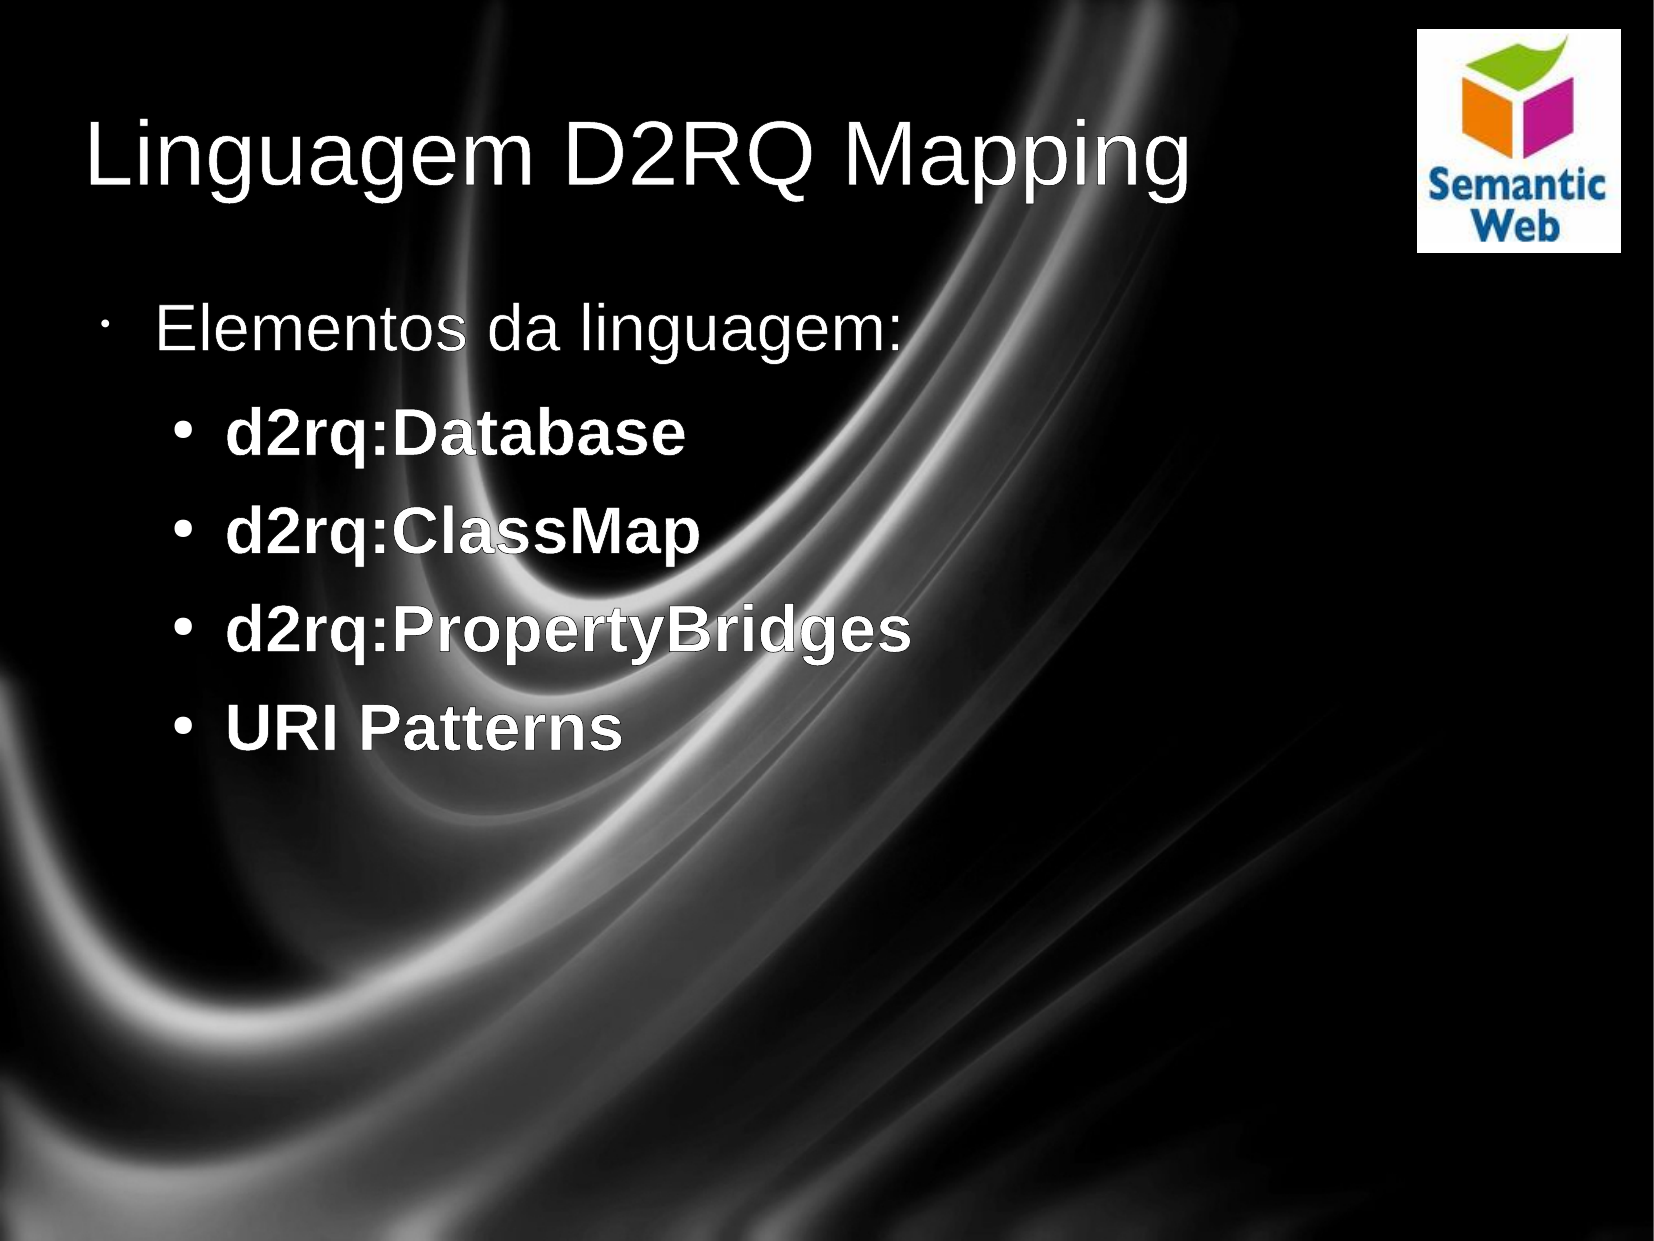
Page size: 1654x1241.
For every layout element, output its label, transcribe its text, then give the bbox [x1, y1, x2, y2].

title Linguagem D2RQ Mapping [82, 49, 1359, 257]
picture [0, 0, 1654, 1241]
list Elementos da linguagem: d2rq:Database d2rq:ClassMap d2rq:PropertyBridges URI Patterns [82, 290, 1571, 1109]
